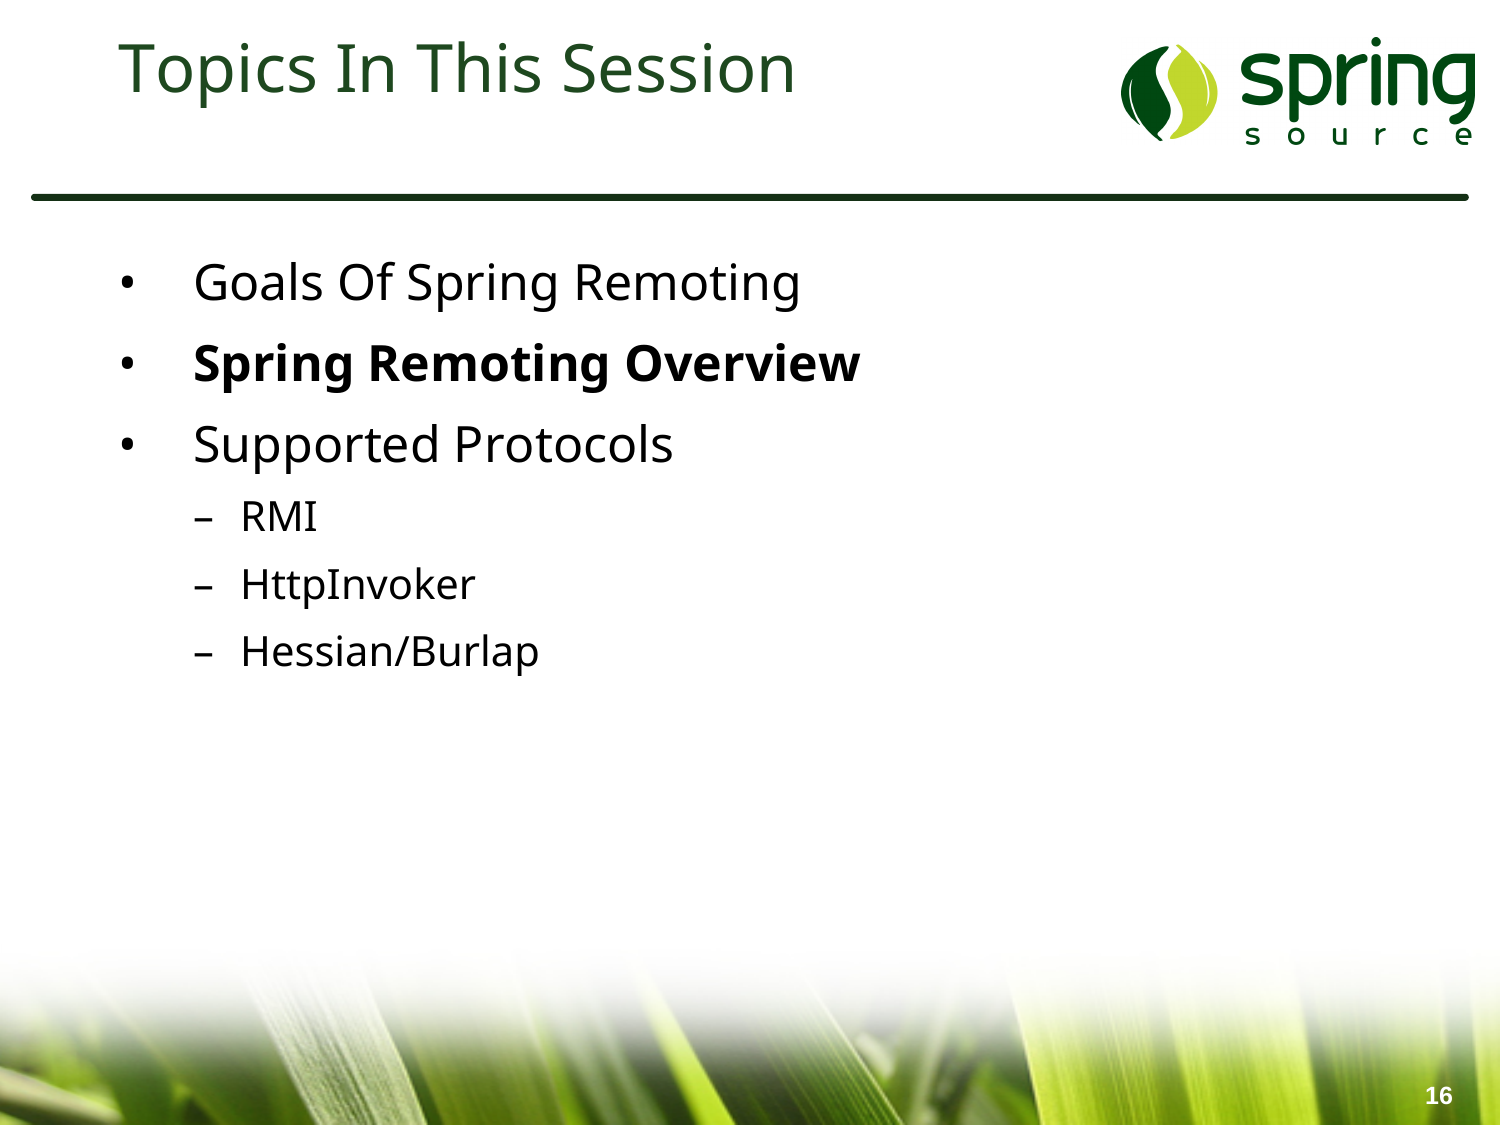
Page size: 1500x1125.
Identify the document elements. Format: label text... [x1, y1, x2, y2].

title Topics In This Session [103, 13, 1136, 177]
picture [0, 944, 1500, 1125]
picture [1136, 37, 1475, 145]
list Goals Of Spring Remoting Spring Remoting Overview Supported Protocols RMI HttpInvoker Hessian/Burlap [103, 239, 1394, 903]
